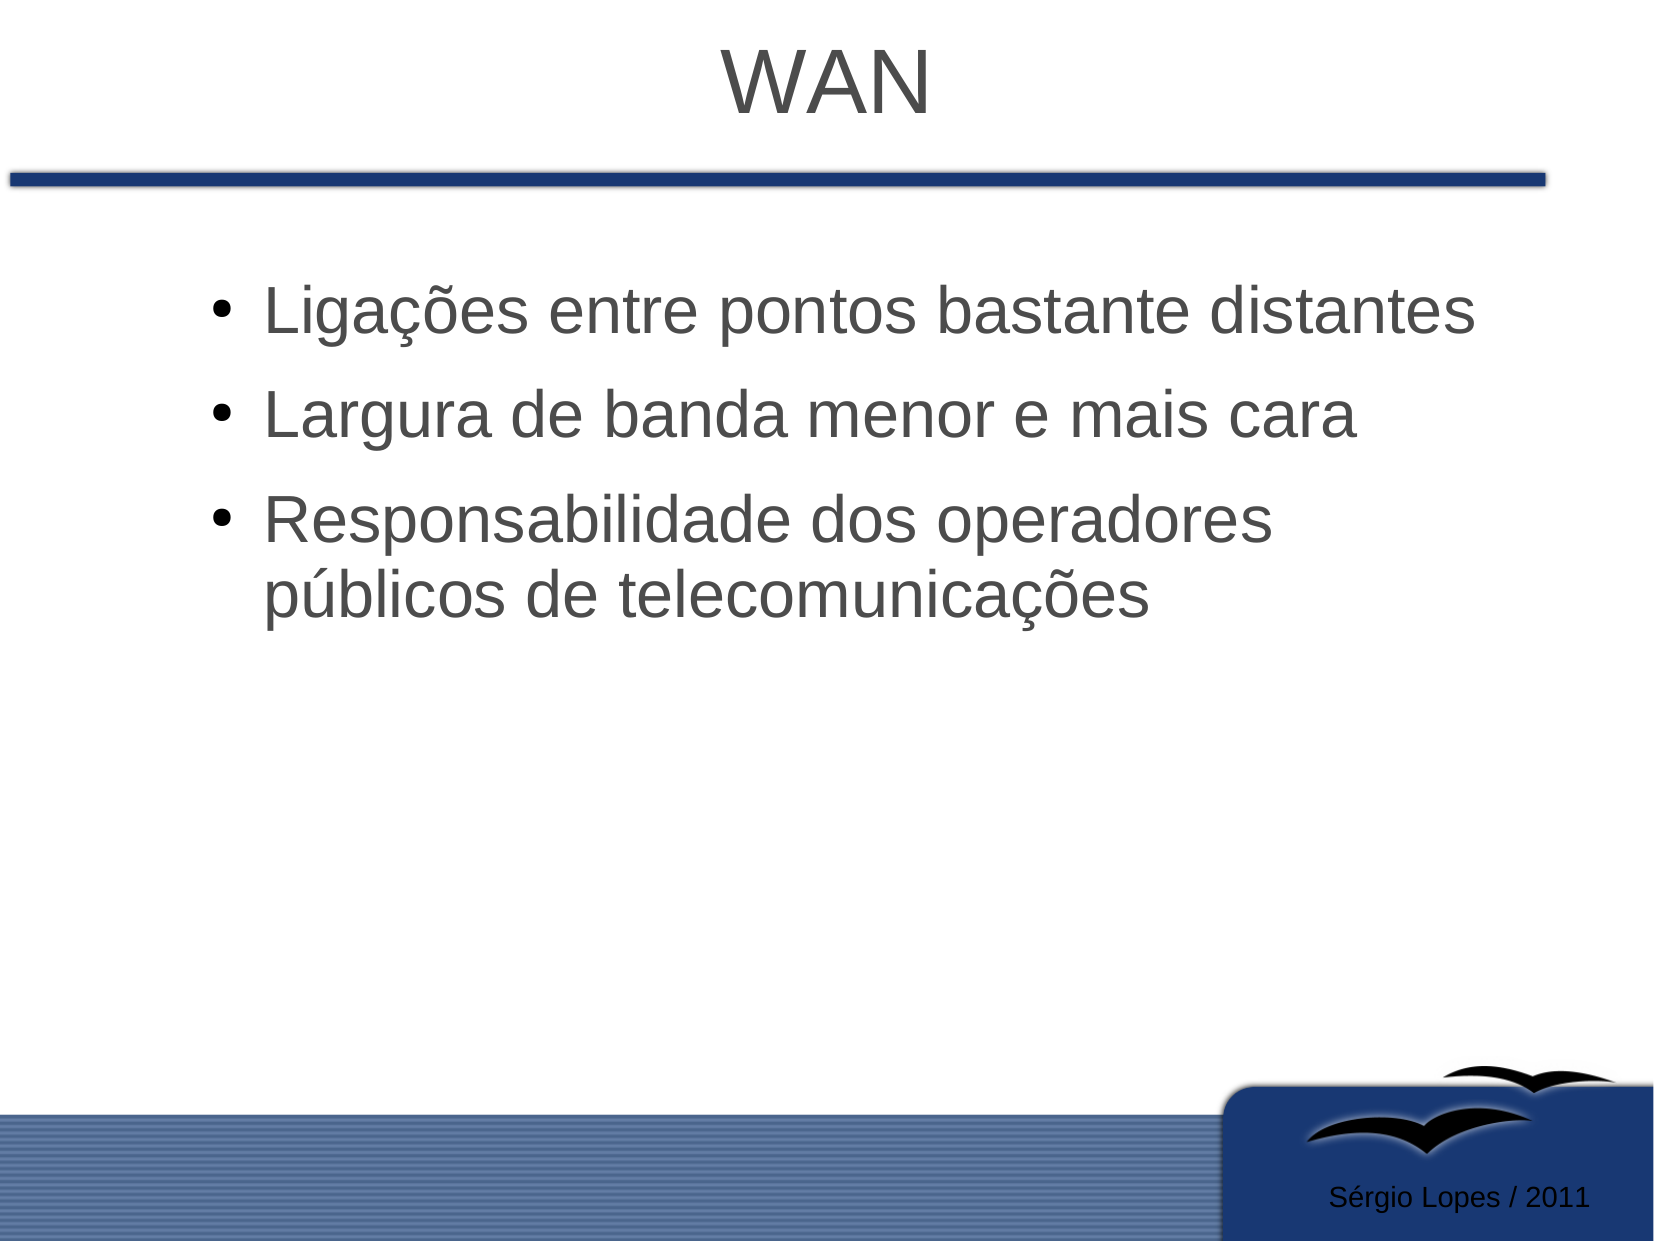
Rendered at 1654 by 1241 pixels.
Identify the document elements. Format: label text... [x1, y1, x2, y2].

list Ligações entre pontos bastante distantes Largura de banda menor e mais cara Responsabilidade dos operadores públicos de telecomunicações [121, 273, 1534, 1056]
title WAN [121, 0, 1534, 164]
picture [0, 0, 1654, 1241]
text_box Sérgio Lopes / 2011 [1328, 1181, 1588, 1214]
